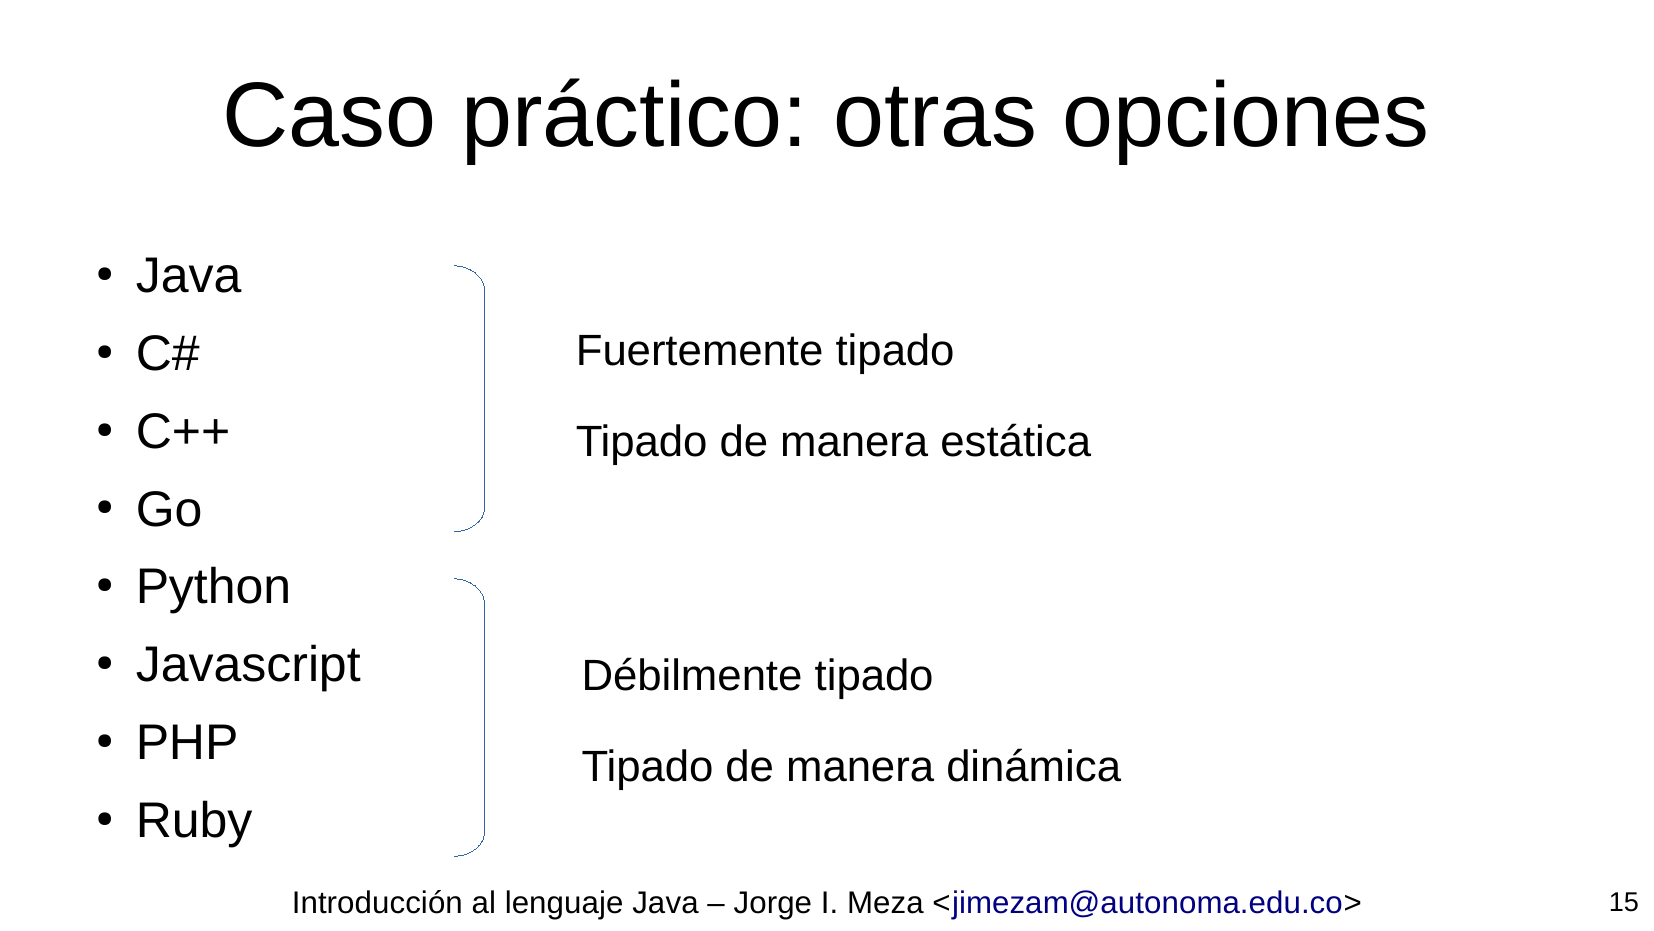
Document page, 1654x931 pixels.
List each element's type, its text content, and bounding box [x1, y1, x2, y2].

list Java C# C++ Go Python Javascript PHP Ruby [82, 247, 1571, 857]
title Caso práctico: otras opciones [82, 37, 1571, 193]
text_box Débilmente tipado Tipado de manera dinámica [566, 643, 1138, 799]
text_box Fuertemente tipado Tipado de manera estática [561, 318, 1107, 474]
